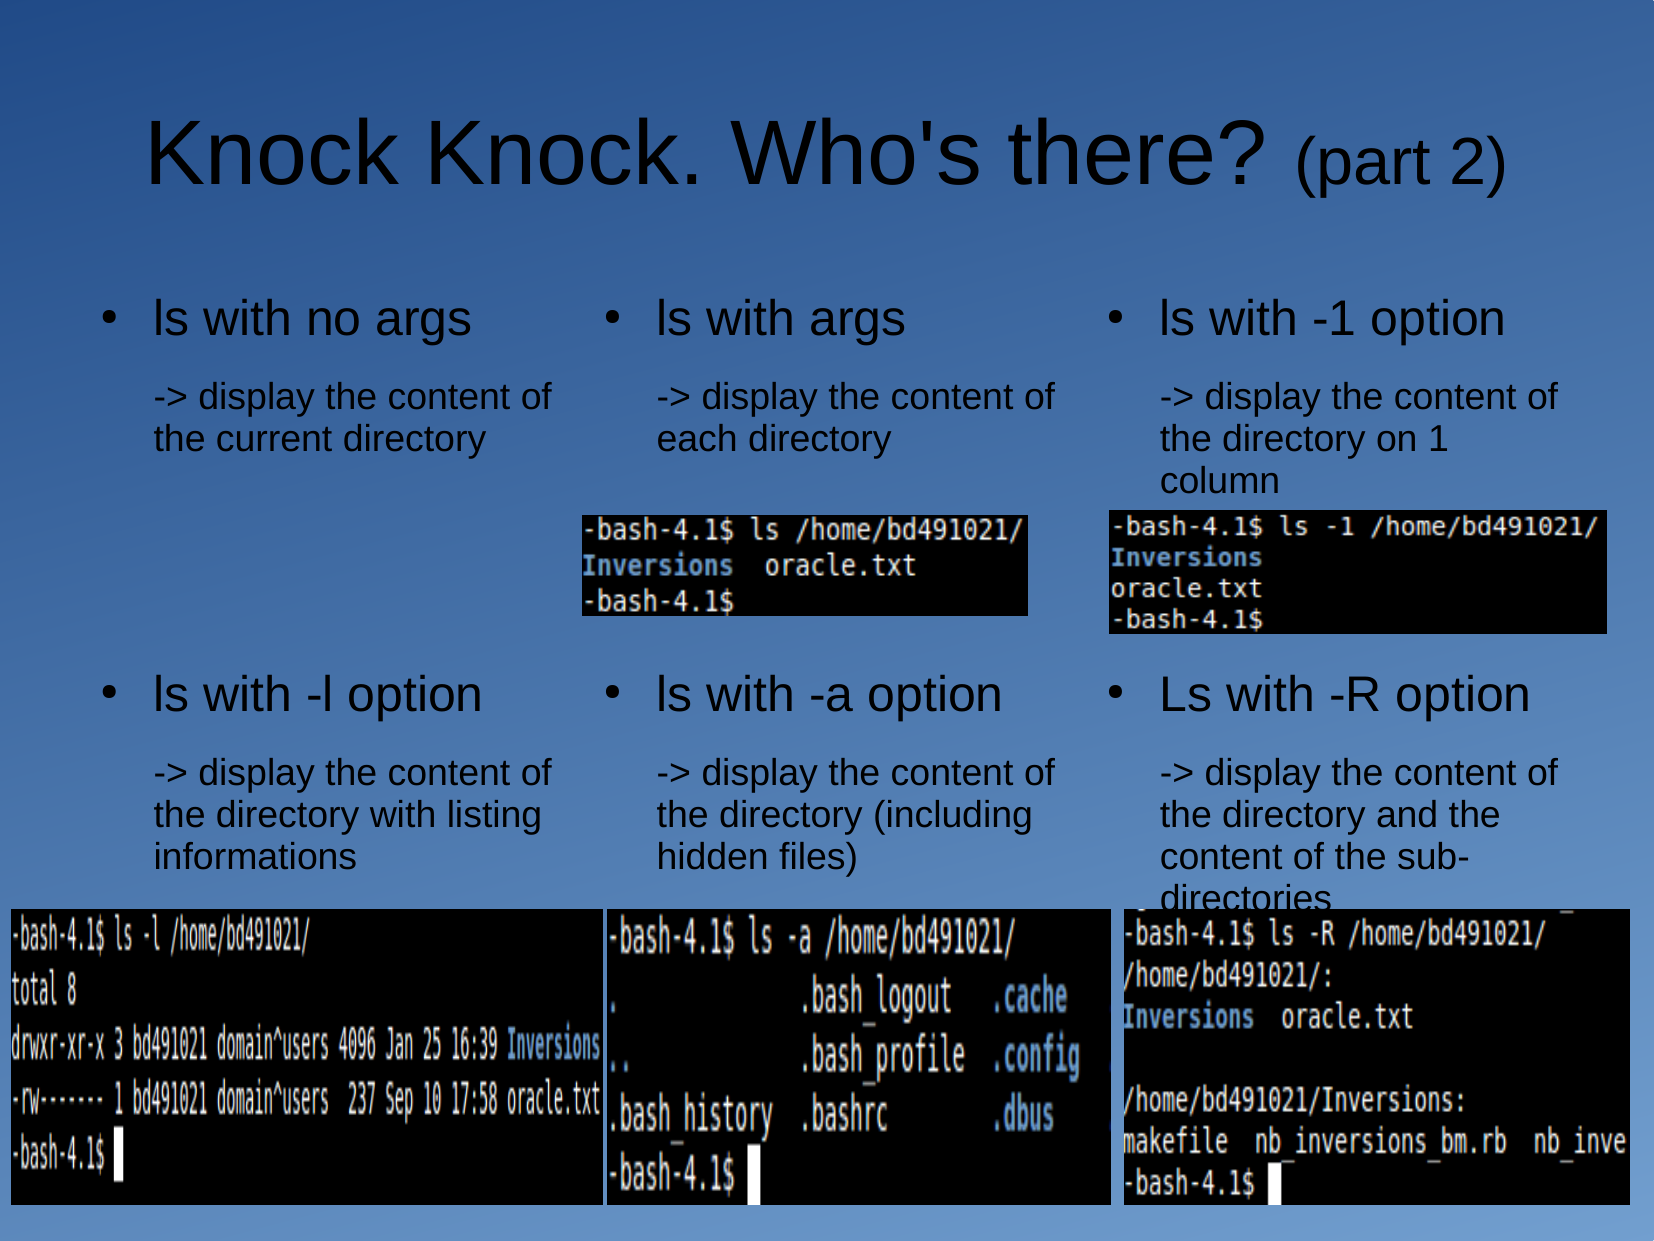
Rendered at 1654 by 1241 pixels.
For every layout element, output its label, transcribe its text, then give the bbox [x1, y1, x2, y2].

picture [1109, 510, 1607, 634]
list ls with -a option -> display the content of the directory (including hidden files) [585, 665, 1065, 1009]
list ls with no args -> display the content of the current directory [82, 290, 562, 634]
title Knock Knock. Who's there? (part 2) [82, 49, 1571, 257]
list ls with -l option -> display the content of the directory with listing informations [82, 665, 562, 909]
list ls with -1 option -> display the content of the directory on 1 column [1088, 290, 1569, 634]
picture [1124, 909, 1630, 1205]
picture [607, 909, 1111, 1205]
picture [11, 909, 603, 1205]
picture [582, 515, 1028, 616]
list ls with args -> display the content of each directory [585, 290, 1065, 634]
list Ls with -R option -> display the content of the directory and the content of the sub-directories [1088, 665, 1569, 1009]
